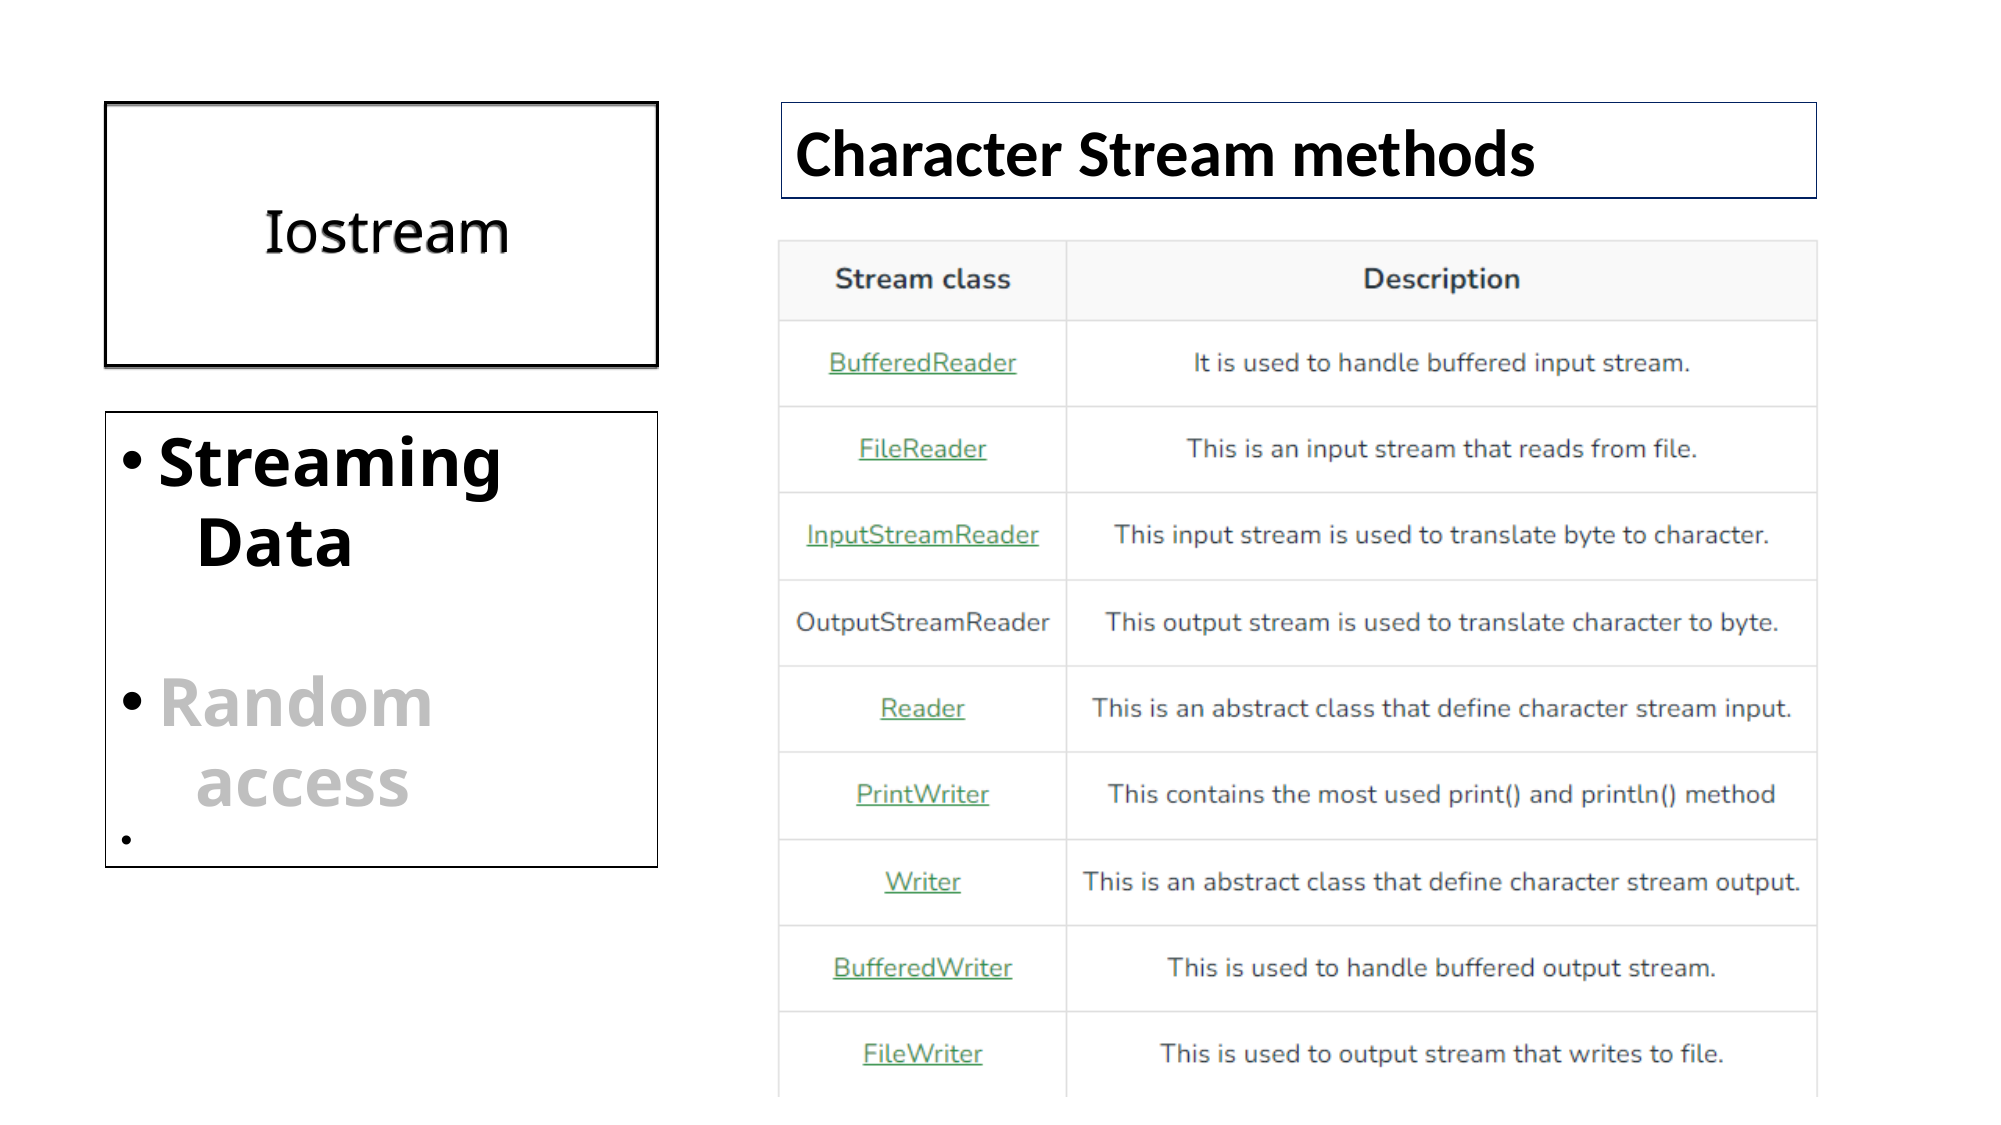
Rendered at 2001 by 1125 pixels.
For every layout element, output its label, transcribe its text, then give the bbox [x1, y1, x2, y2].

picture [772, 234, 1826, 1097]
list Streaming Data Random access [105, 490, 658, 789]
text_box Character Stream methods [781, 102, 1817, 199]
title Iostream [105, 102, 658, 366]
